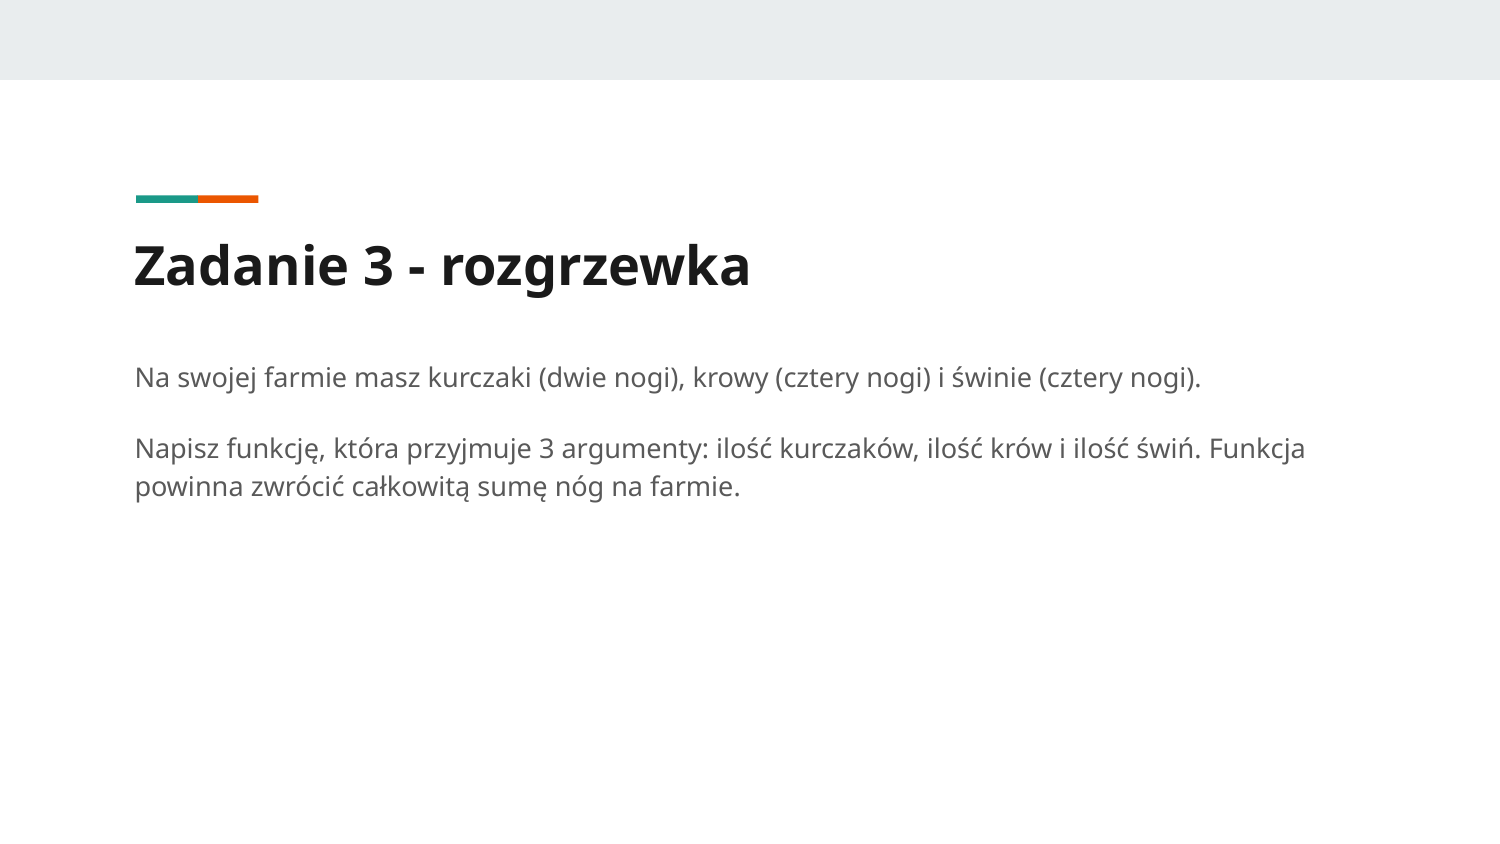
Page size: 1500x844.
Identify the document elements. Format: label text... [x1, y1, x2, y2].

list Na swojej farmie masz kurczaki (dwie nogi), krowy (cztery nogi) i świnie (cztery nogi). Napisz funkcję, która przyjmuje 3 argumenty: ilość kurczaków, ilość krów i ilość świń. Funkcja powinna zwrócić całkowitą sumę nóg na farmie. [119, 341, 1381, 712]
title Zadanie 3 - rozgrzewka [119, 216, 1381, 305]
